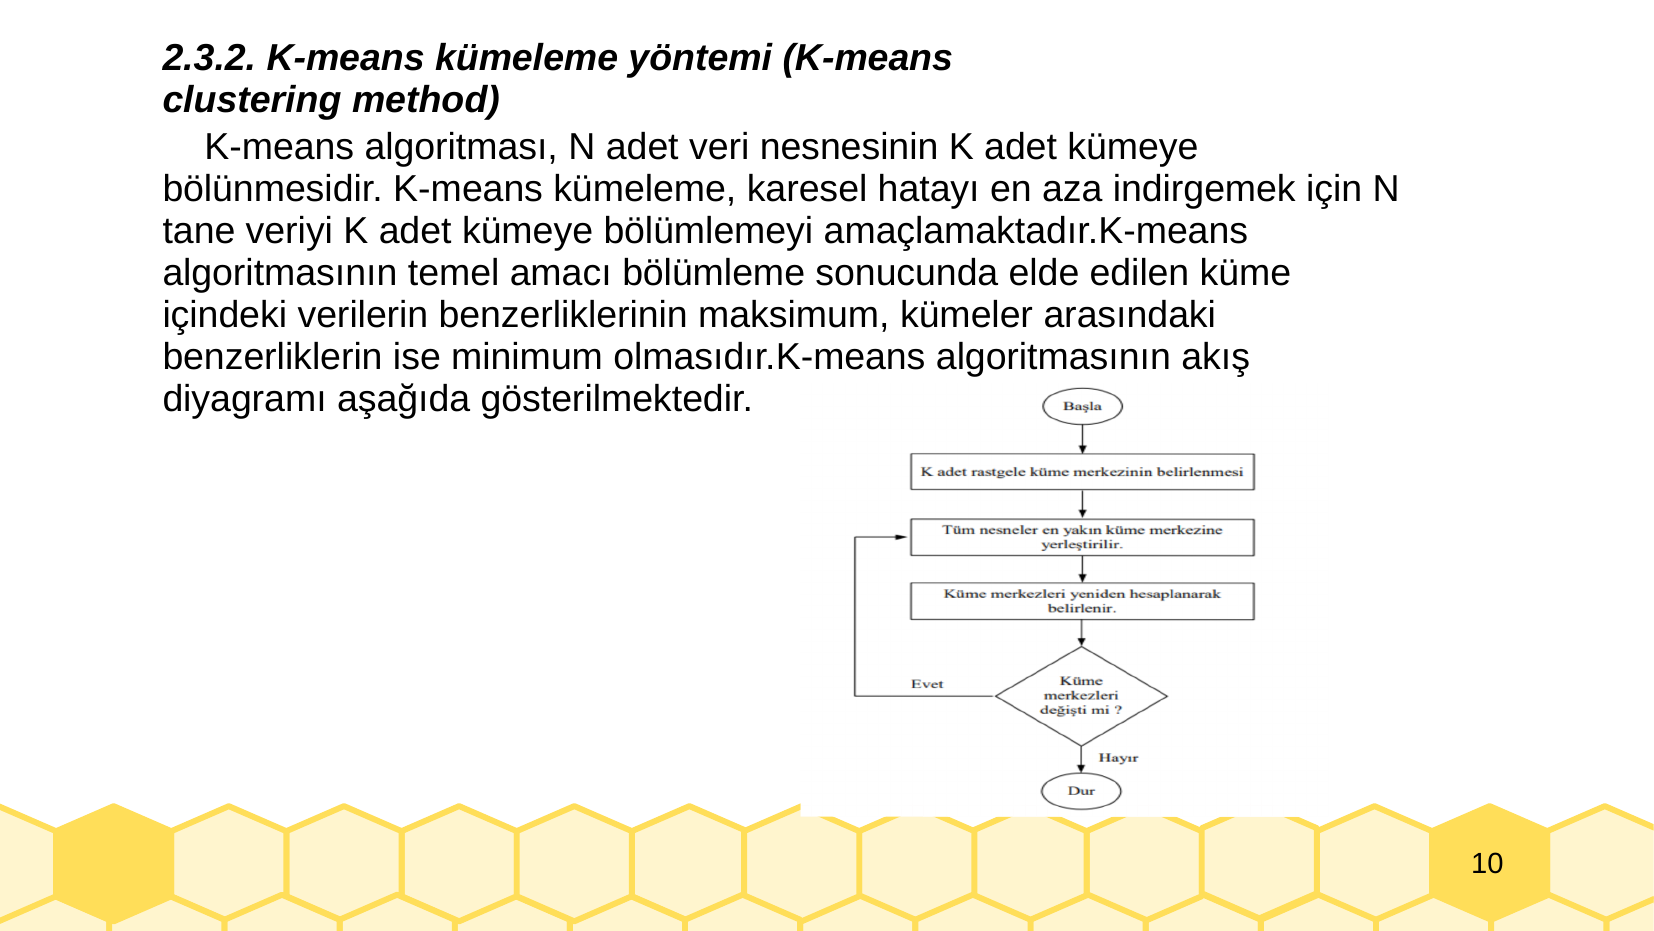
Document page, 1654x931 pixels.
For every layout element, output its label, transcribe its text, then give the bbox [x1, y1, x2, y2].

picture [800, 383, 1329, 817]
text_box 2.3.2. K-means kümeleme yöntemi (K-means clustering method) [147, 29, 1453, 213]
text_box K-means algoritması, N adet veri nesnesinin K adet kümeye bölünmesidir. K-means kümeleme, karesel hatayı en aza indirgemek için N tane veriyi K adet kümeye bölümlemeyi amaçlamaktadır.K-means algoritmasının temel amacı bölümleme sonucunda elde edilen küme içindeki verilerin benzerliklerinin maksimum, kümeler arasındaki benzerliklerin ise minimum olmasıdır.K-means algoritmasının akış diyagramı aşağıda gösterilmektedir. [147, 118, 1418, 301]
